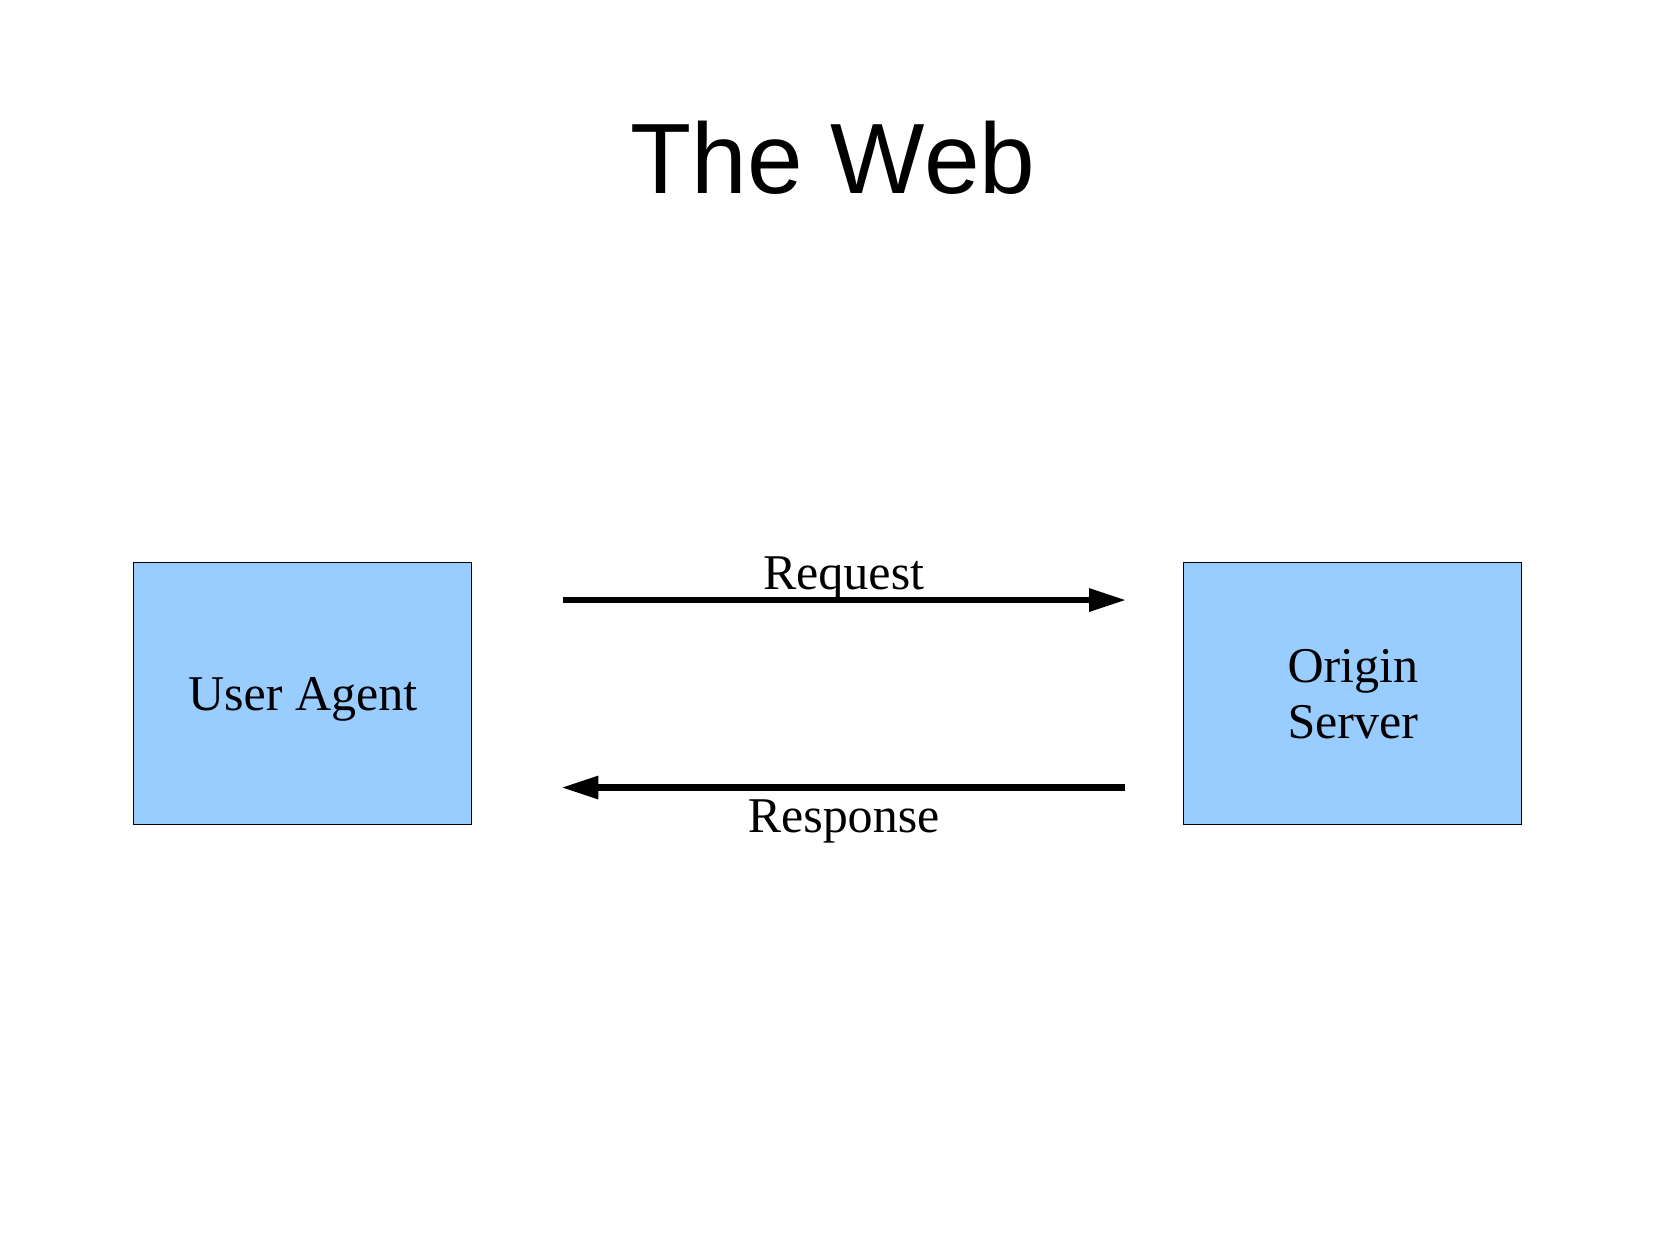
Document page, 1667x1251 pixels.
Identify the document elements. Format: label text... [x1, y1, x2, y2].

text_box User Agent [133, 562, 472, 825]
text_box Origin Server [1183, 562, 1522, 825]
title The Web [124, 103, 1542, 328]
